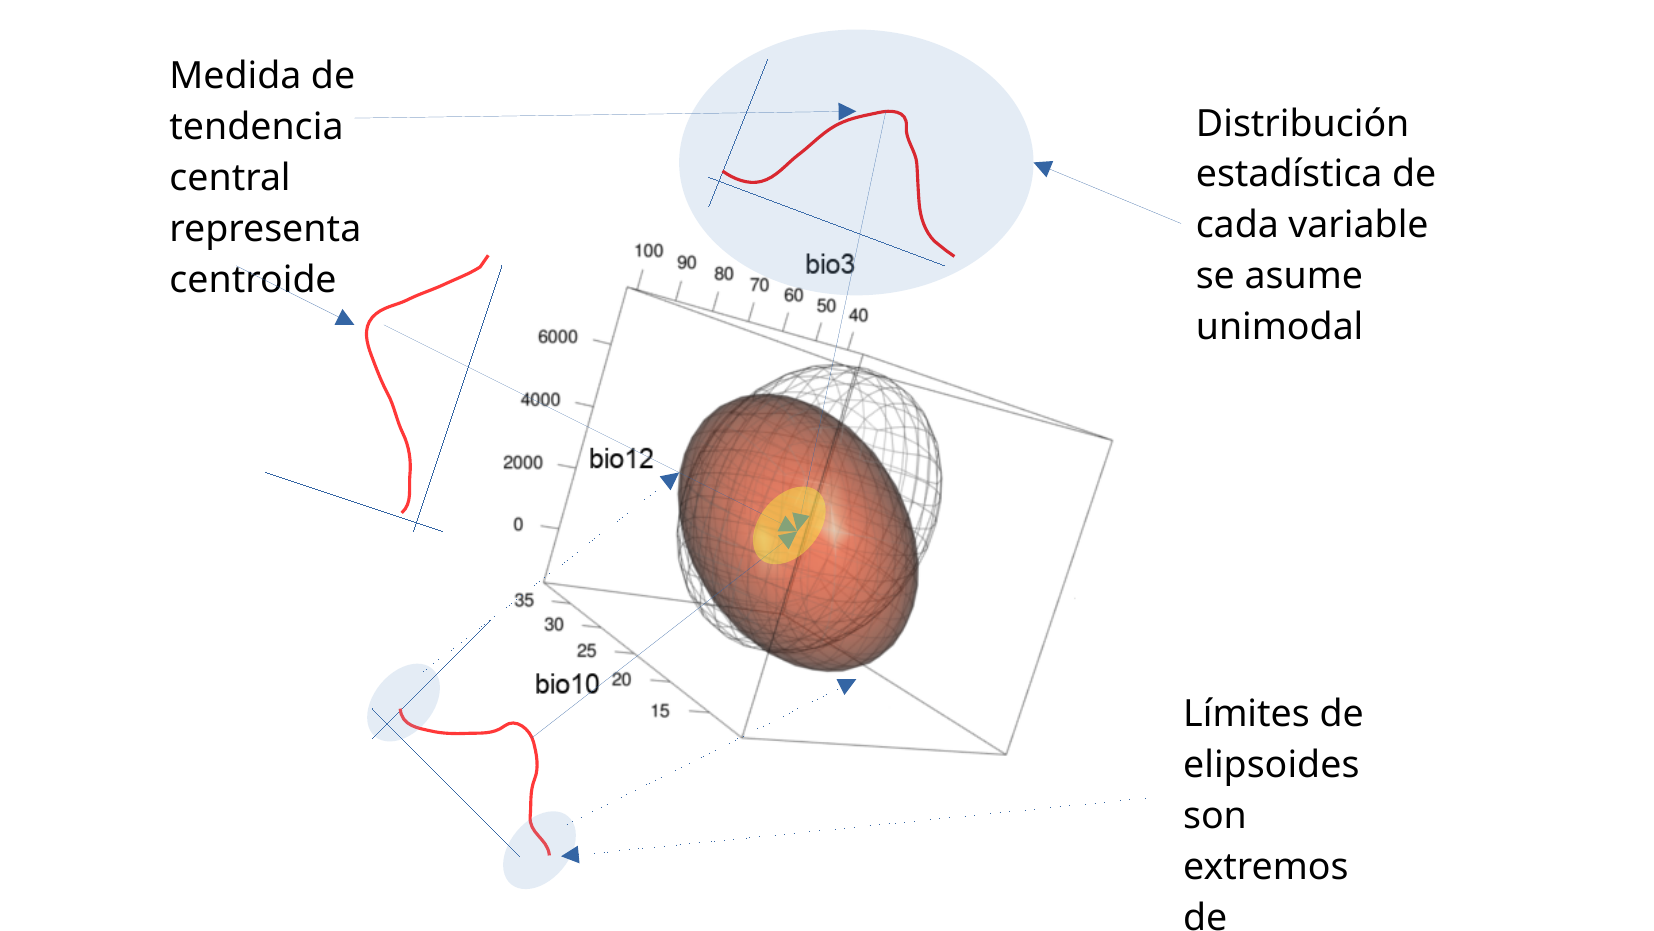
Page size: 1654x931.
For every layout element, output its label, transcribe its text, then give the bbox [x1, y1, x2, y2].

text_box [679, 29, 1034, 296]
text_box [752, 486, 826, 565]
picture [454, 228, 846, 512]
picture [534, 228, 1123, 768]
text_box [503, 811, 576, 890]
text_box [367, 663, 440, 742]
text_box Medida de tendencia central representa centroide [154, 40, 455, 266]
text_box Límites de elipsoides son extremos de distribución [1168, 679, 1406, 904]
text_box Distribución estadística de cada variable se asume unimodal [1181, 88, 1455, 314]
picture [454, 361, 760, 736]
picture [454, 725, 535, 768]
